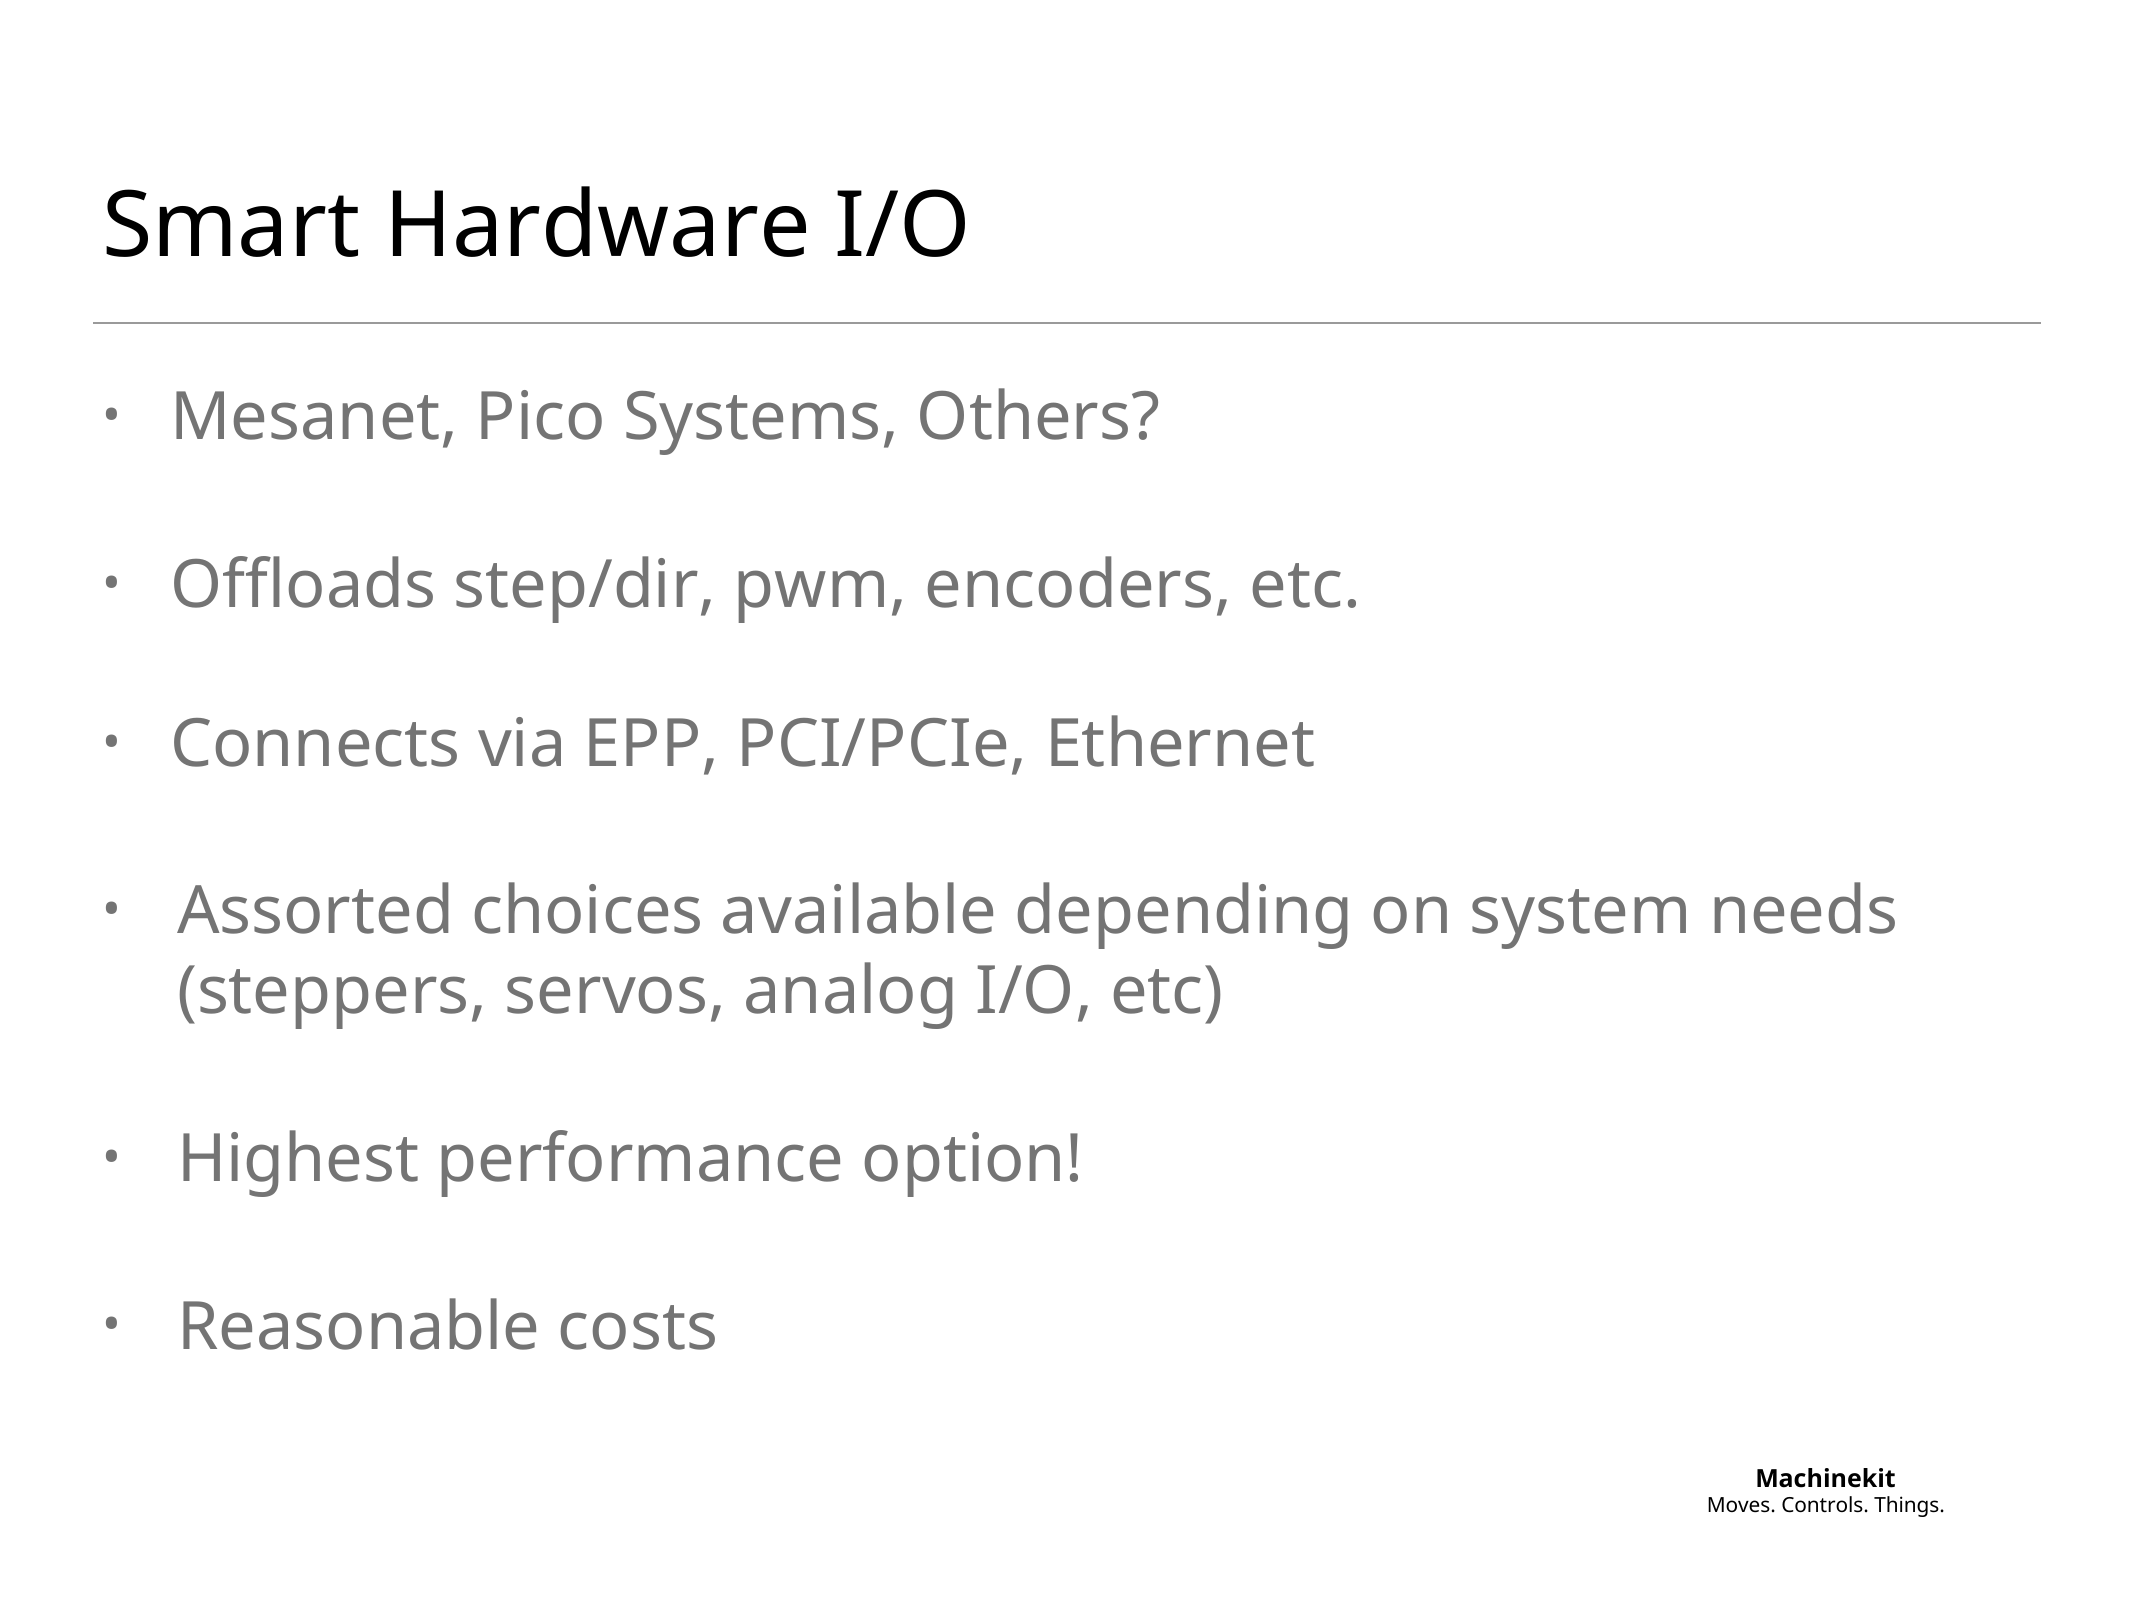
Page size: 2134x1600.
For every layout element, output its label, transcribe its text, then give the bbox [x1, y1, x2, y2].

list Mesanet, Pico Systems, Others? Offloads step/dir, pwm, encoders, etc. Connects via EPP, PCI/PCIe, Ethernet Assorted choices available depending on system needs (steppers, servos, analog I/O, etc) Highest performance option! Reasonable costs [93, 364, 2040, 1459]
title Smart Hardware I/O [93, 54, 2040, 284]
